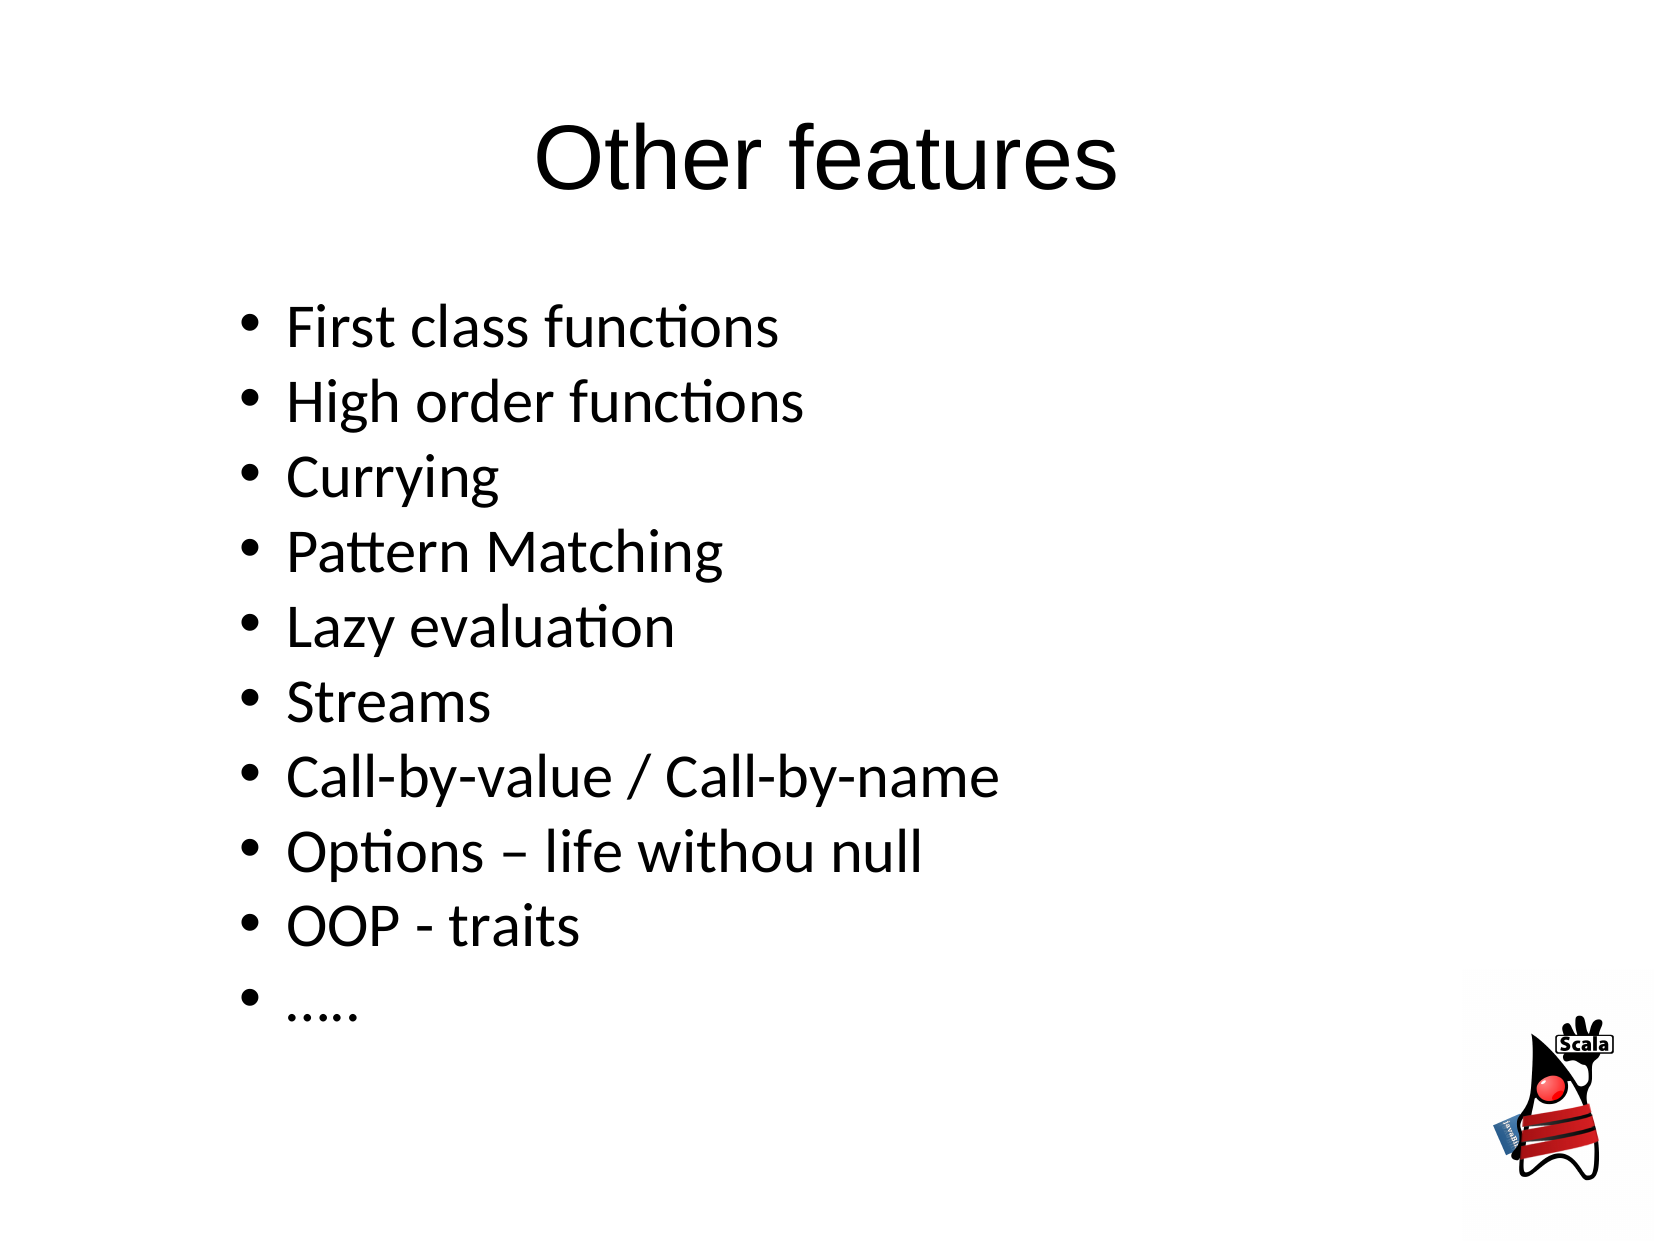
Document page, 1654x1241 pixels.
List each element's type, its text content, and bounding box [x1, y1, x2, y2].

text_box First class functions High order functions Currying Pattern Matching Lazy evaluation Streams Call-by-value / Call-by-name Options – life withou null OOP - traits ….. [224, 277, 1465, 1042]
text_box Other features [82, 56, 1571, 250]
